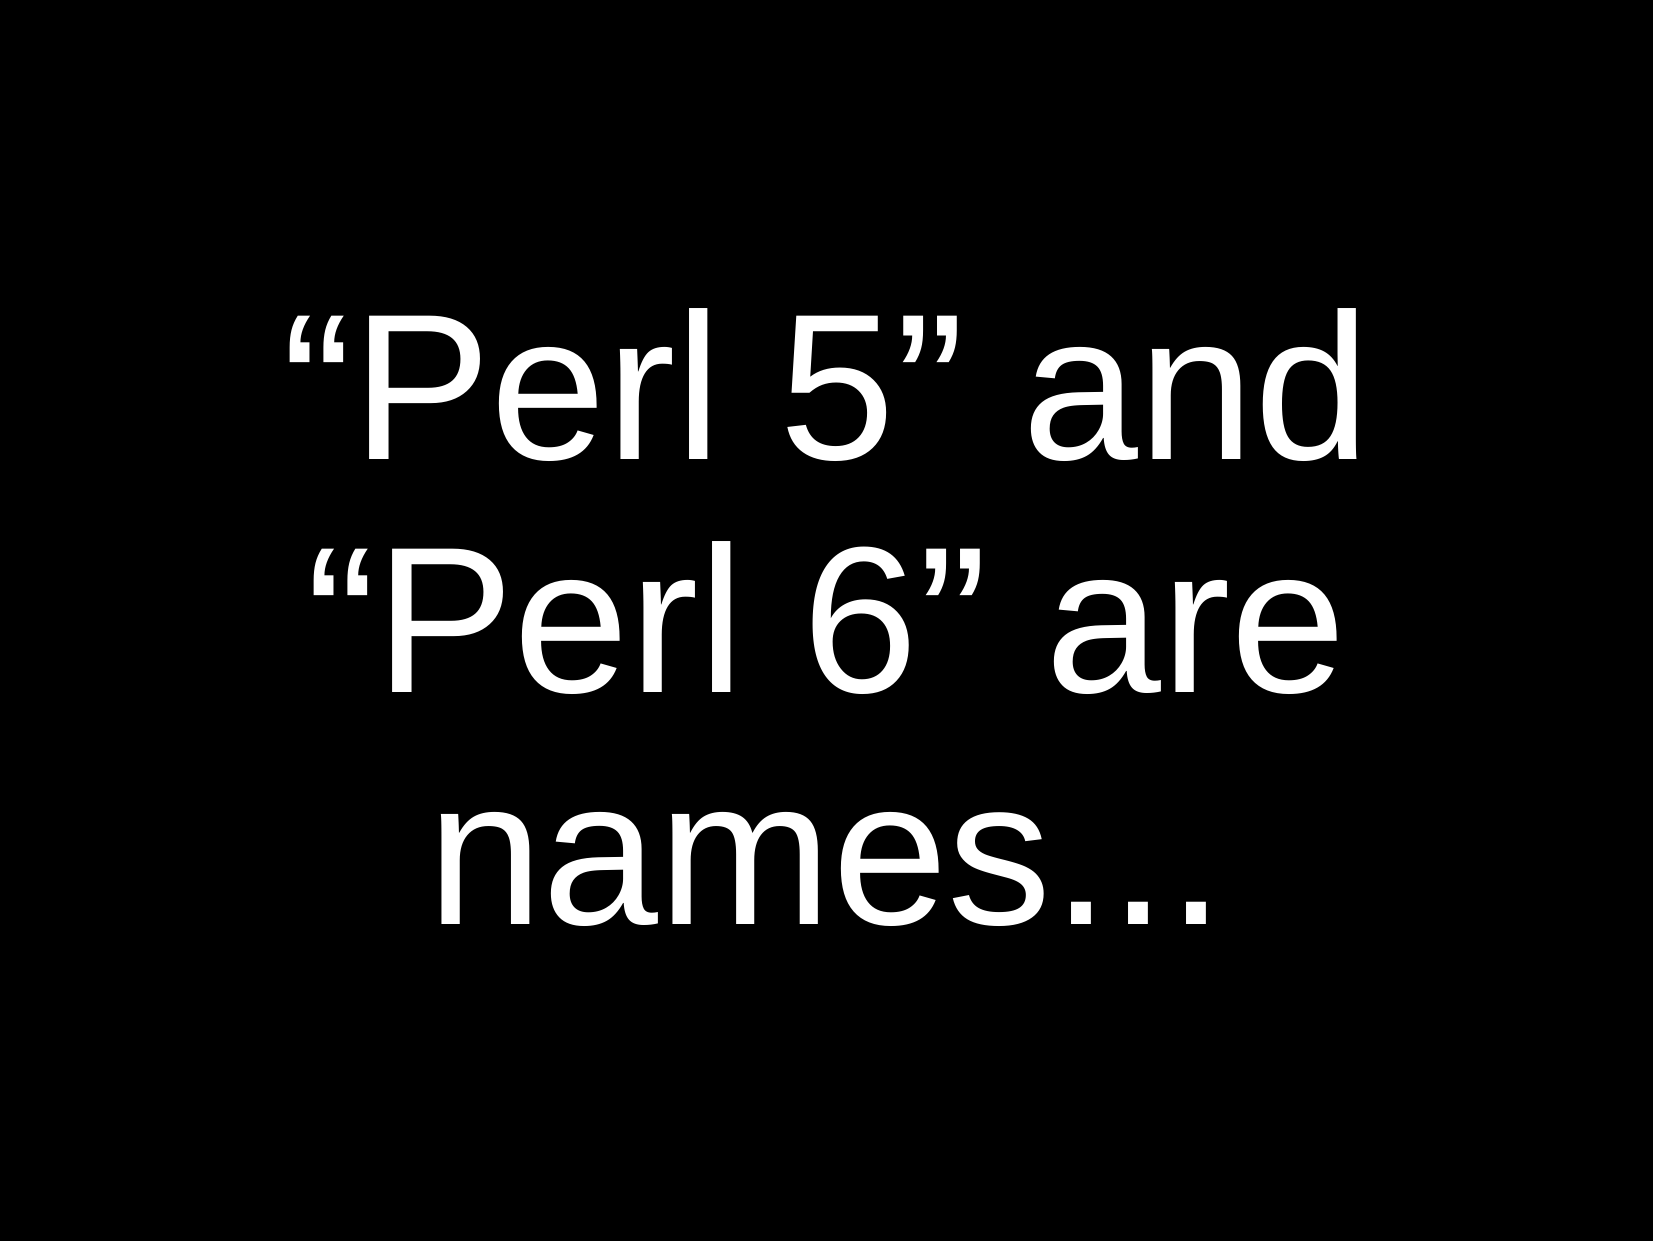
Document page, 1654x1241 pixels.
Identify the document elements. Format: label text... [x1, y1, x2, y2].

title “Perl 5” and “Perl 6” are names... [82, 101, 1571, 1140]
